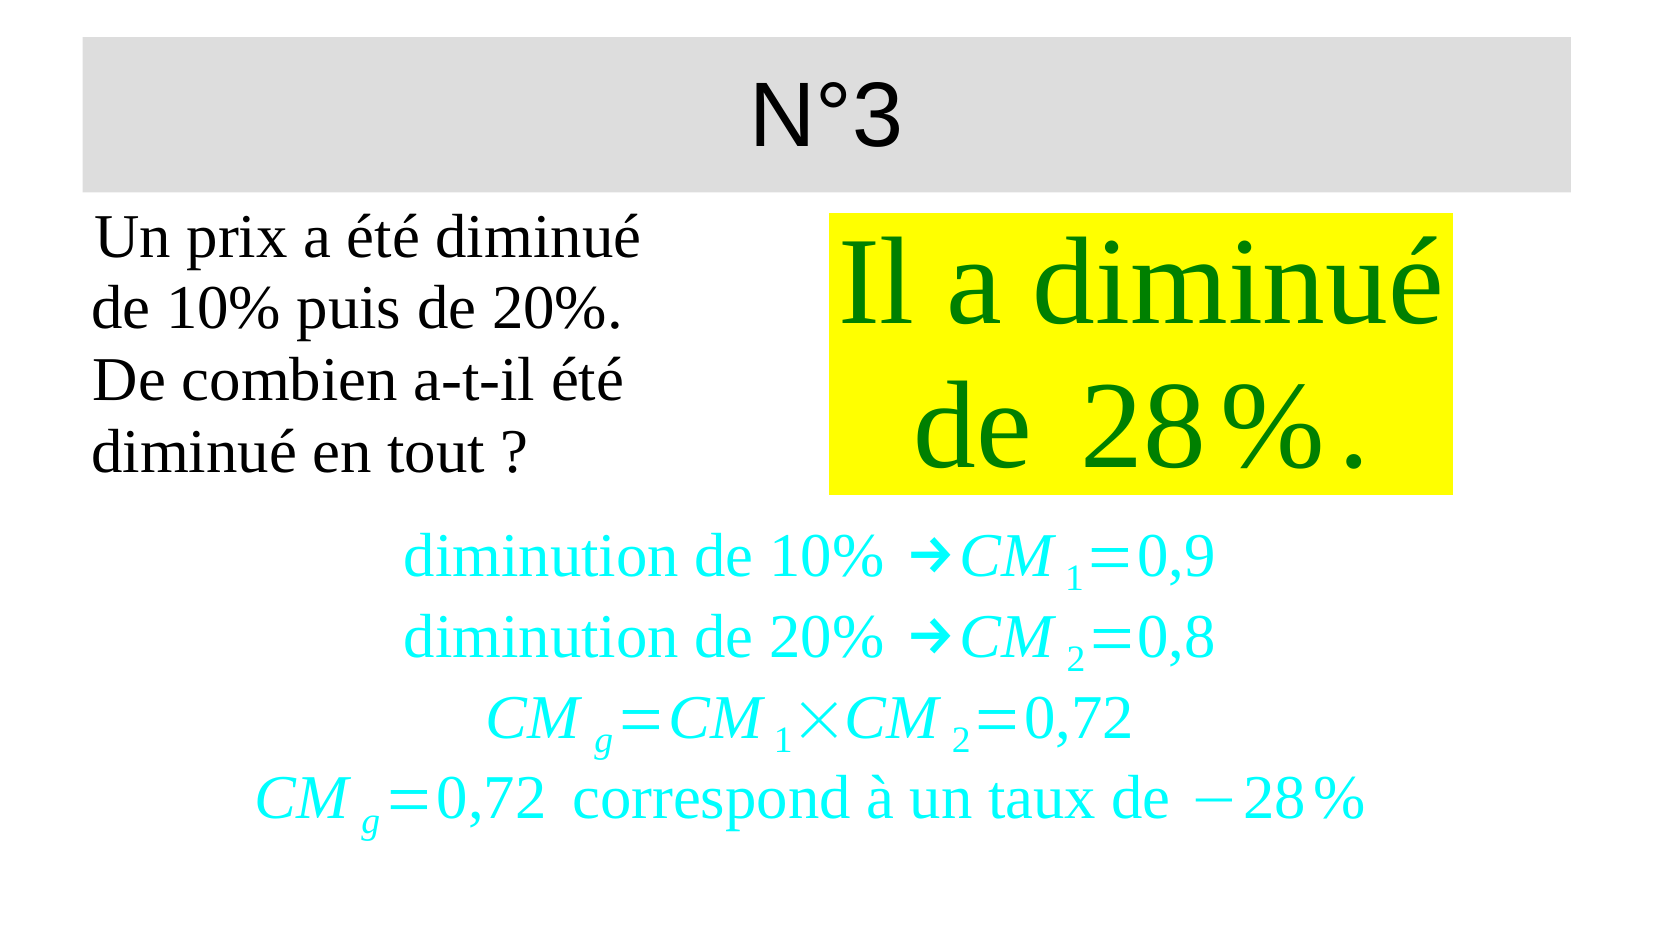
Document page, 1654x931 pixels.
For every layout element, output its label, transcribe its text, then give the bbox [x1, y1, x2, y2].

chart [248, 519, 1373, 842]
chart [828, 212, 1454, 495]
chart [84, 200, 650, 486]
title N°3 [82, 37, 1571, 193]
